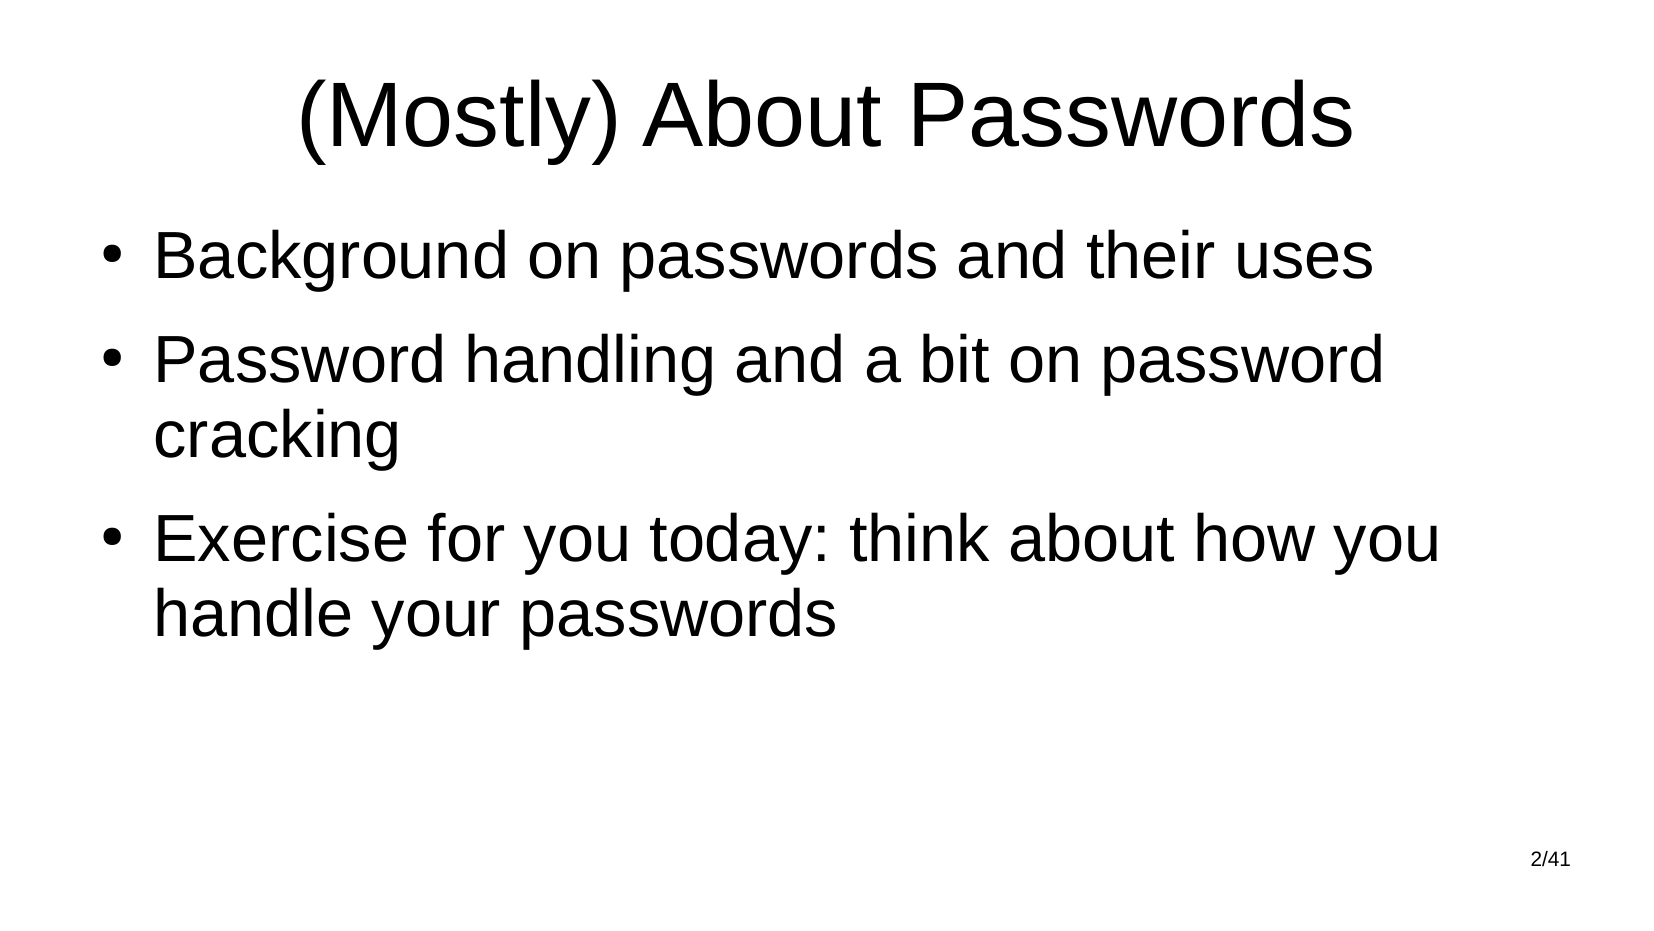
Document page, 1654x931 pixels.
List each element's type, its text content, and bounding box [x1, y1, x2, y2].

list Background on passwords and their uses Password handling and a bit on password cracking Exercise for you today: think about how you handle your passwords [82, 217, 1571, 758]
title (Mostly) About Passwords [82, 37, 1571, 193]
